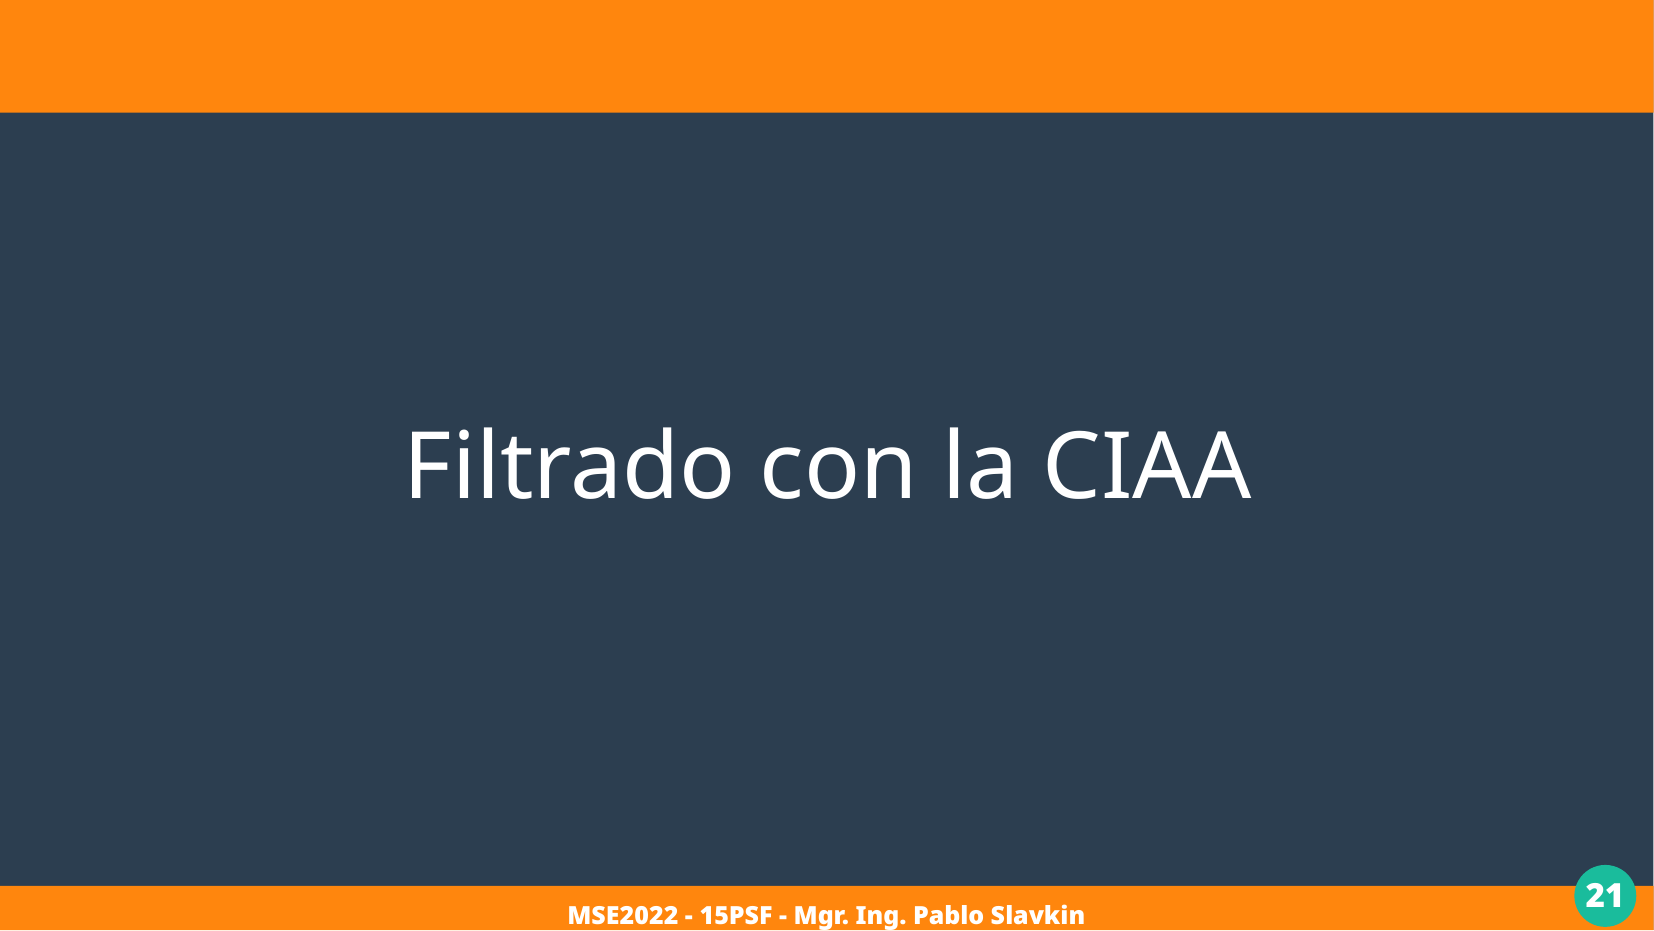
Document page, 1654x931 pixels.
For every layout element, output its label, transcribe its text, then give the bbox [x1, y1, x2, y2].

list Filtrado con la CIAA [403, 398, 1319, 557]
